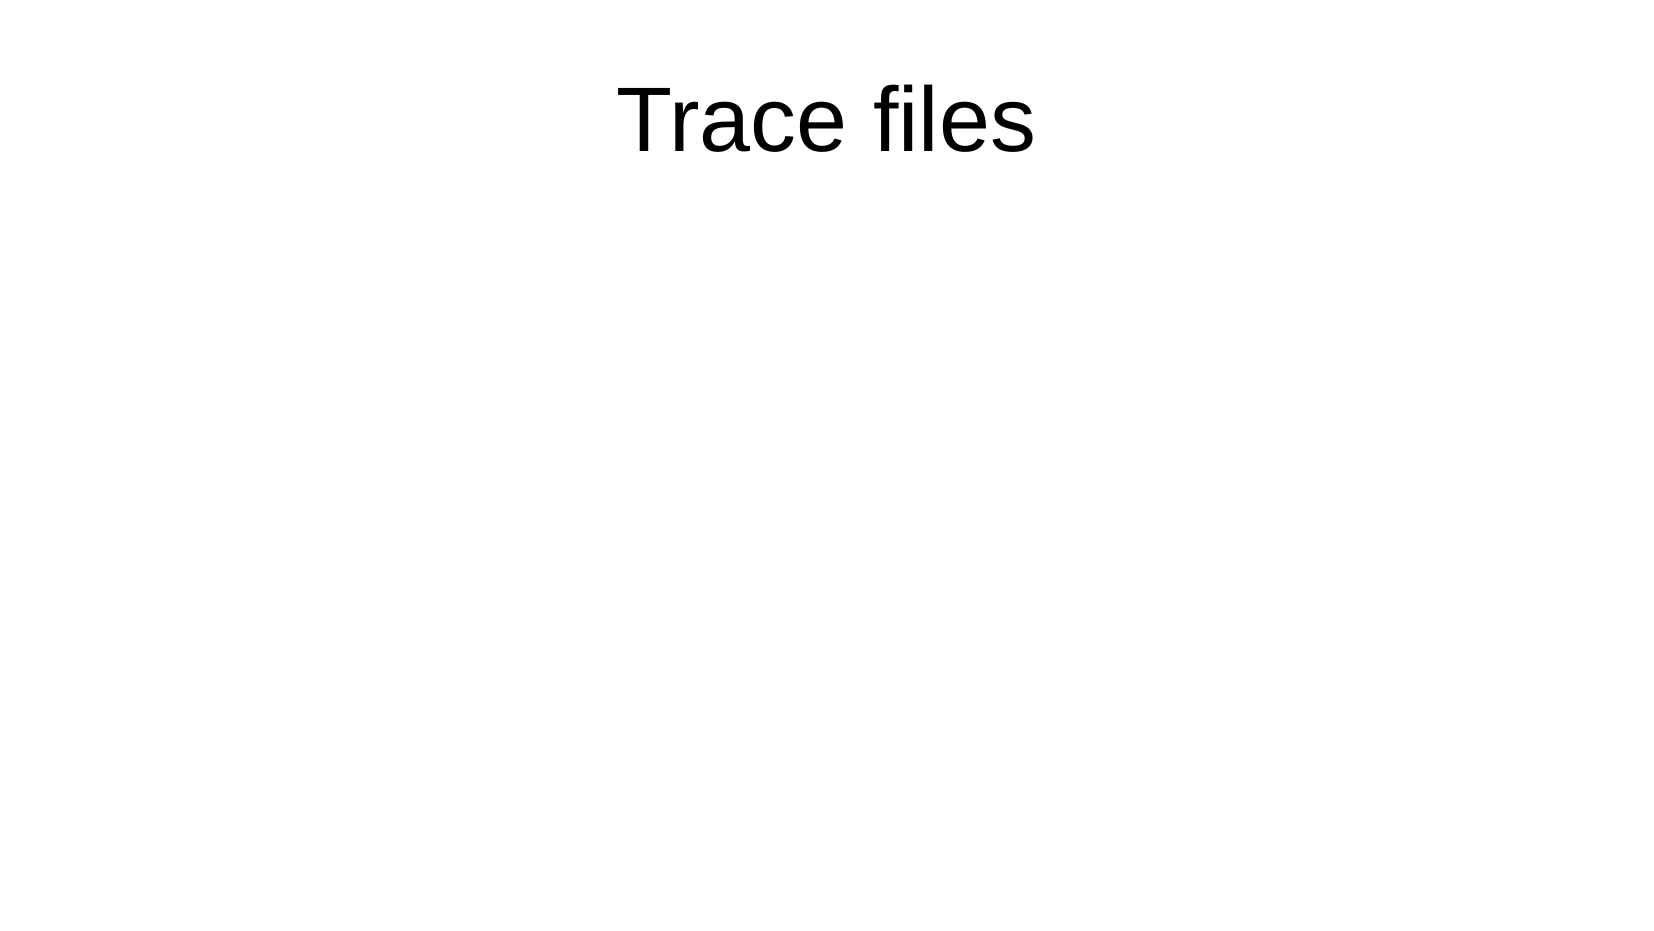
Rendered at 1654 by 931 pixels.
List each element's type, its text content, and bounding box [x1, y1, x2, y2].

title Trace files [82, 37, 1571, 193]
